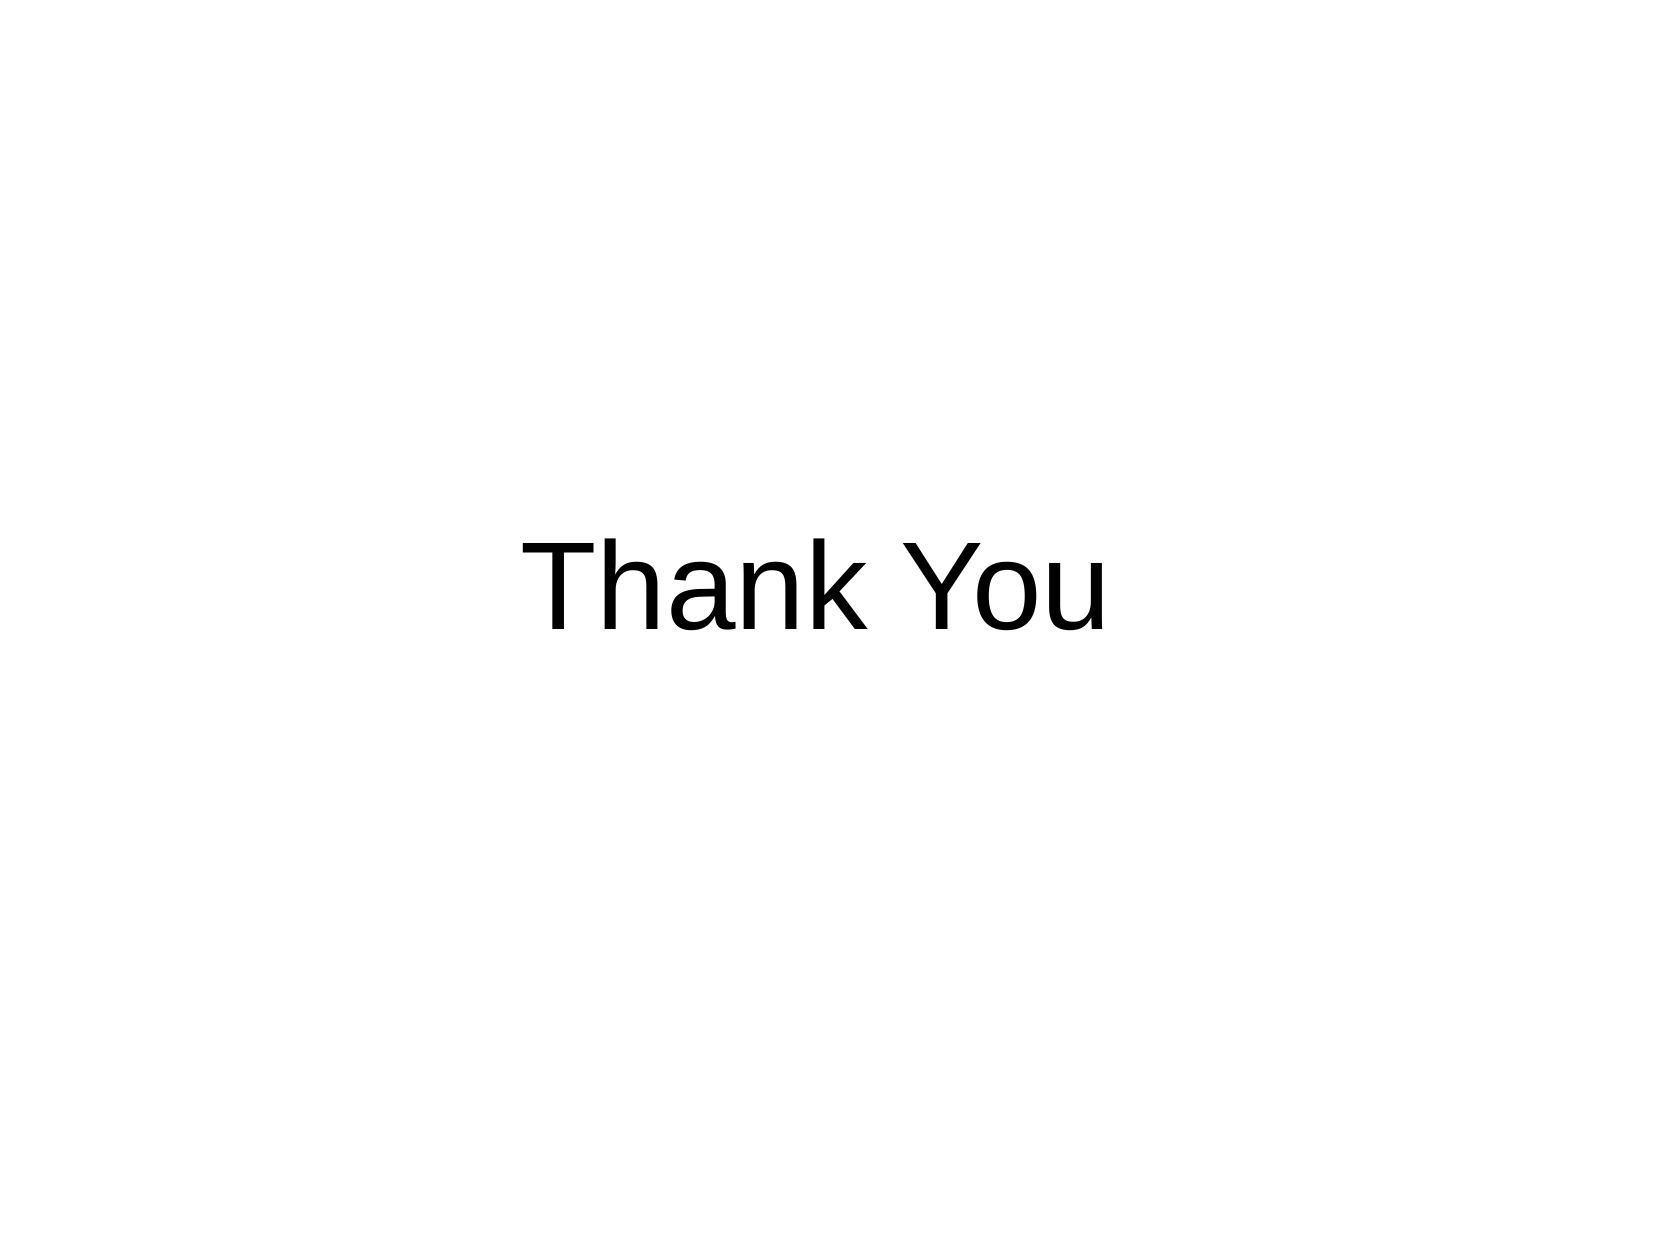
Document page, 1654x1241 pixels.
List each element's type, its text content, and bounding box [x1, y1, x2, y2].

title Thank You [71, 482, 1561, 691]
